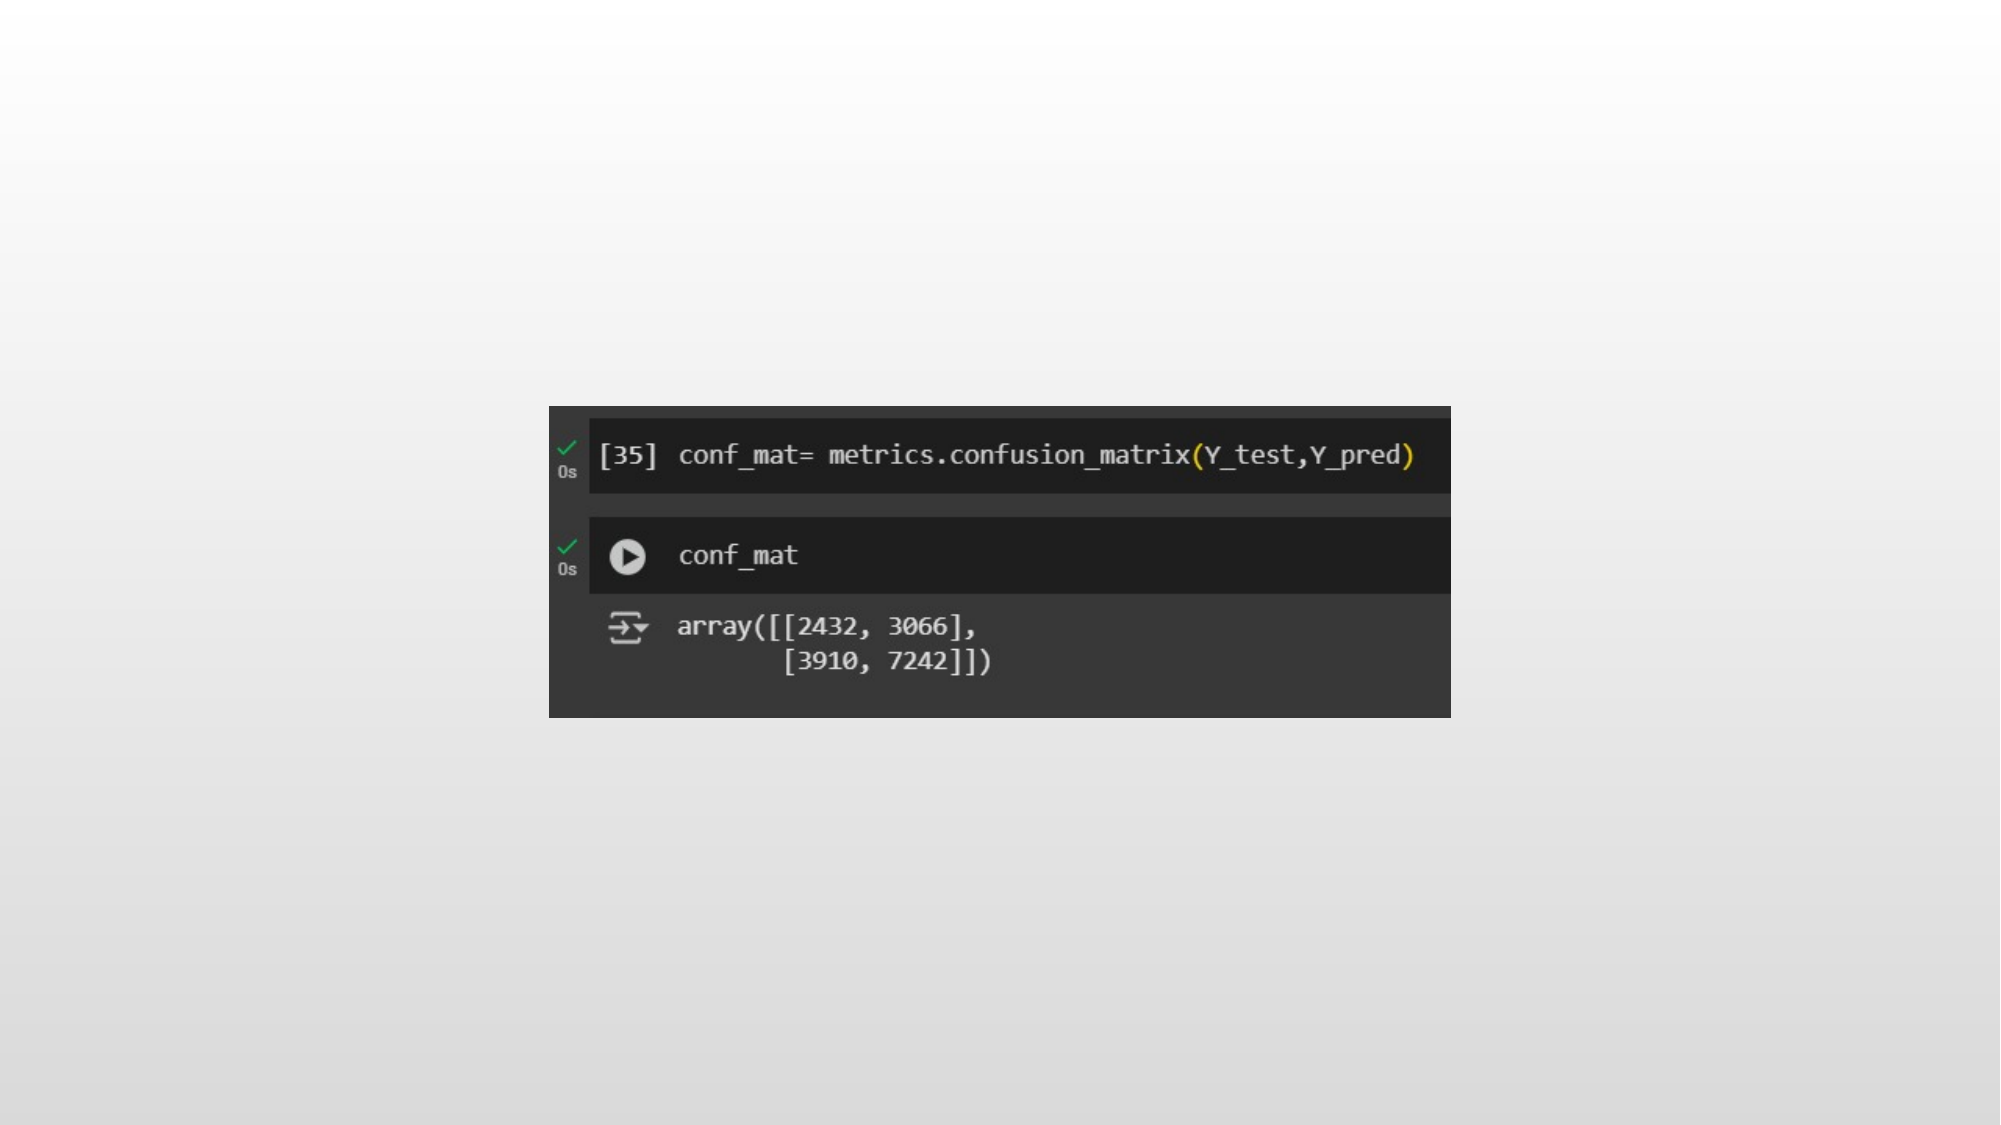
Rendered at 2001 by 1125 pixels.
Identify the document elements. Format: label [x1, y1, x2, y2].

picture [549, 407, 1451, 718]
